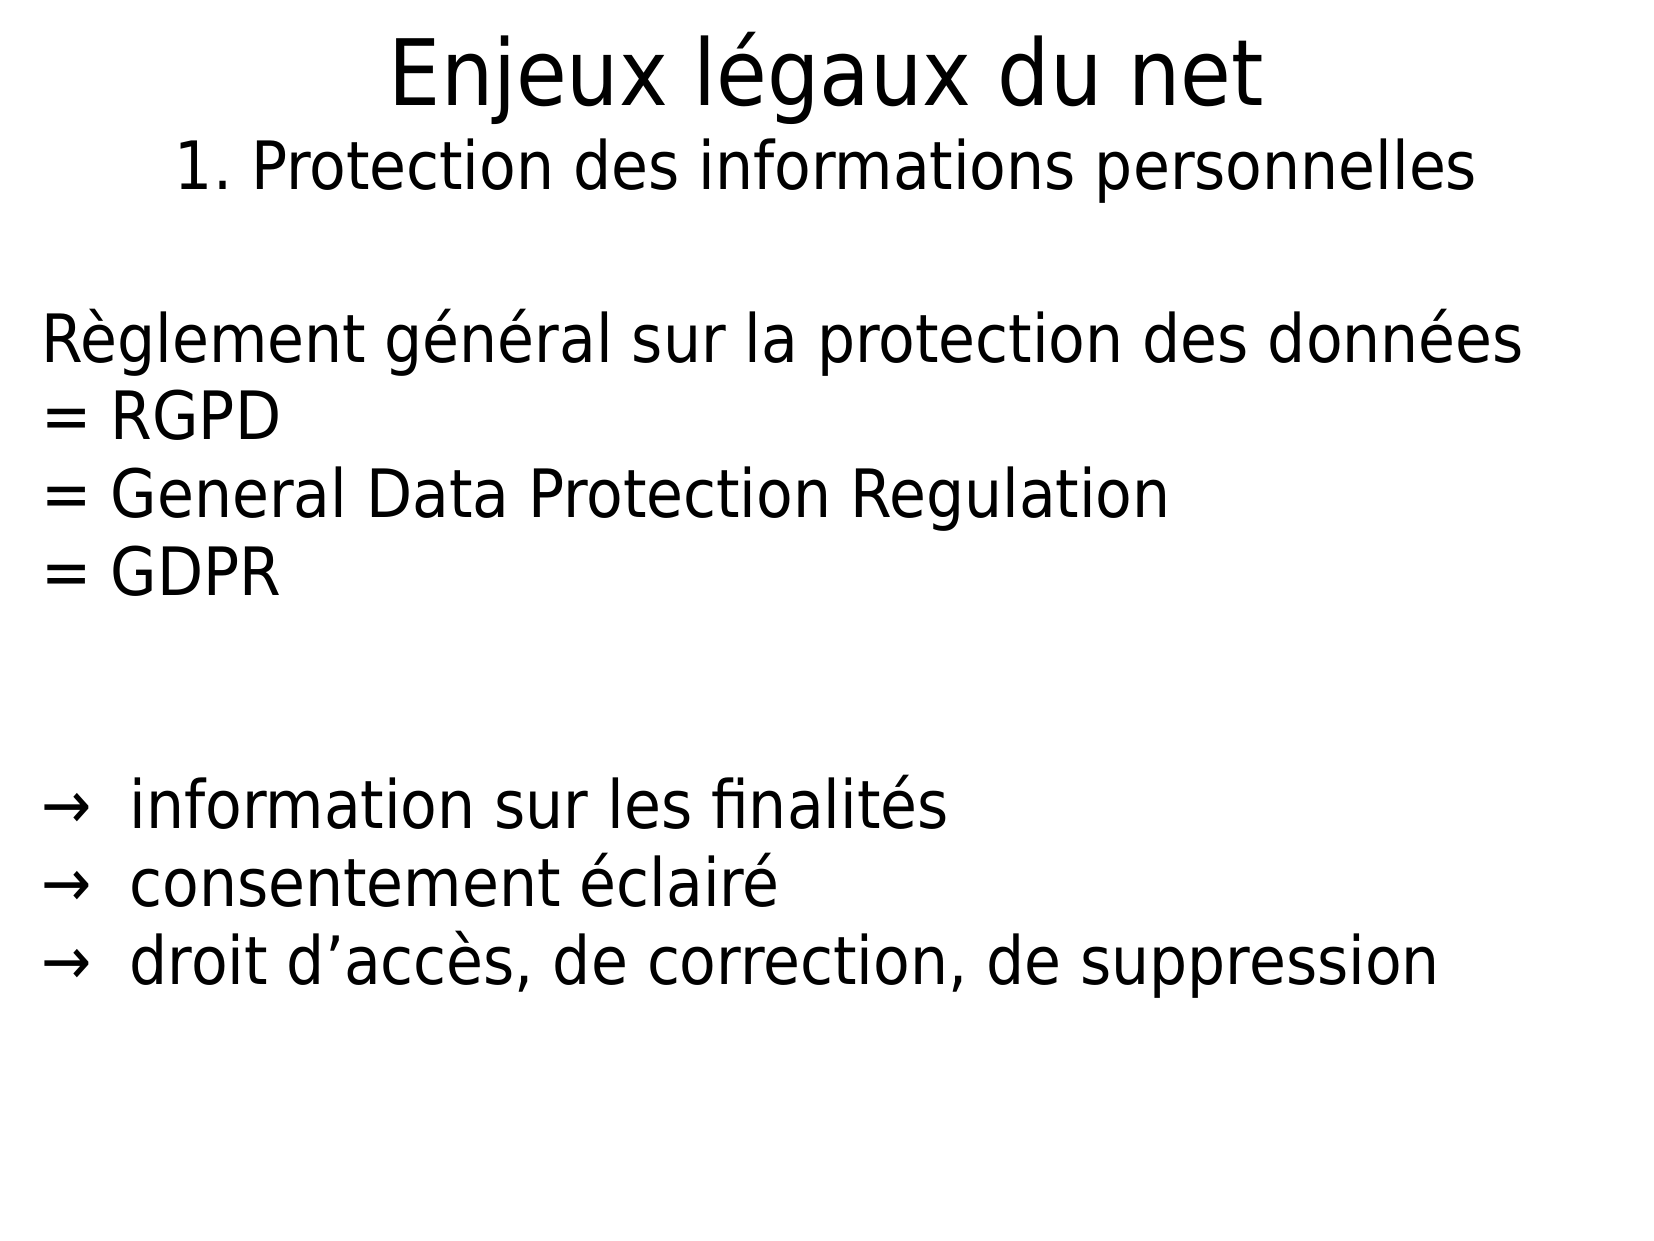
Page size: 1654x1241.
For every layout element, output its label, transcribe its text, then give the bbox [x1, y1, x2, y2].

title Règlement général sur la protection des données = RGPD = General Data Protection Regulation = GDPR → information sur les finalités → consentement éclairé → droit d’accès, de correction, de suppression [41, 222, 1613, 1183]
title Enjeux légaux du net 1. Protection des informations personnelles [41, 12, 1613, 214]
